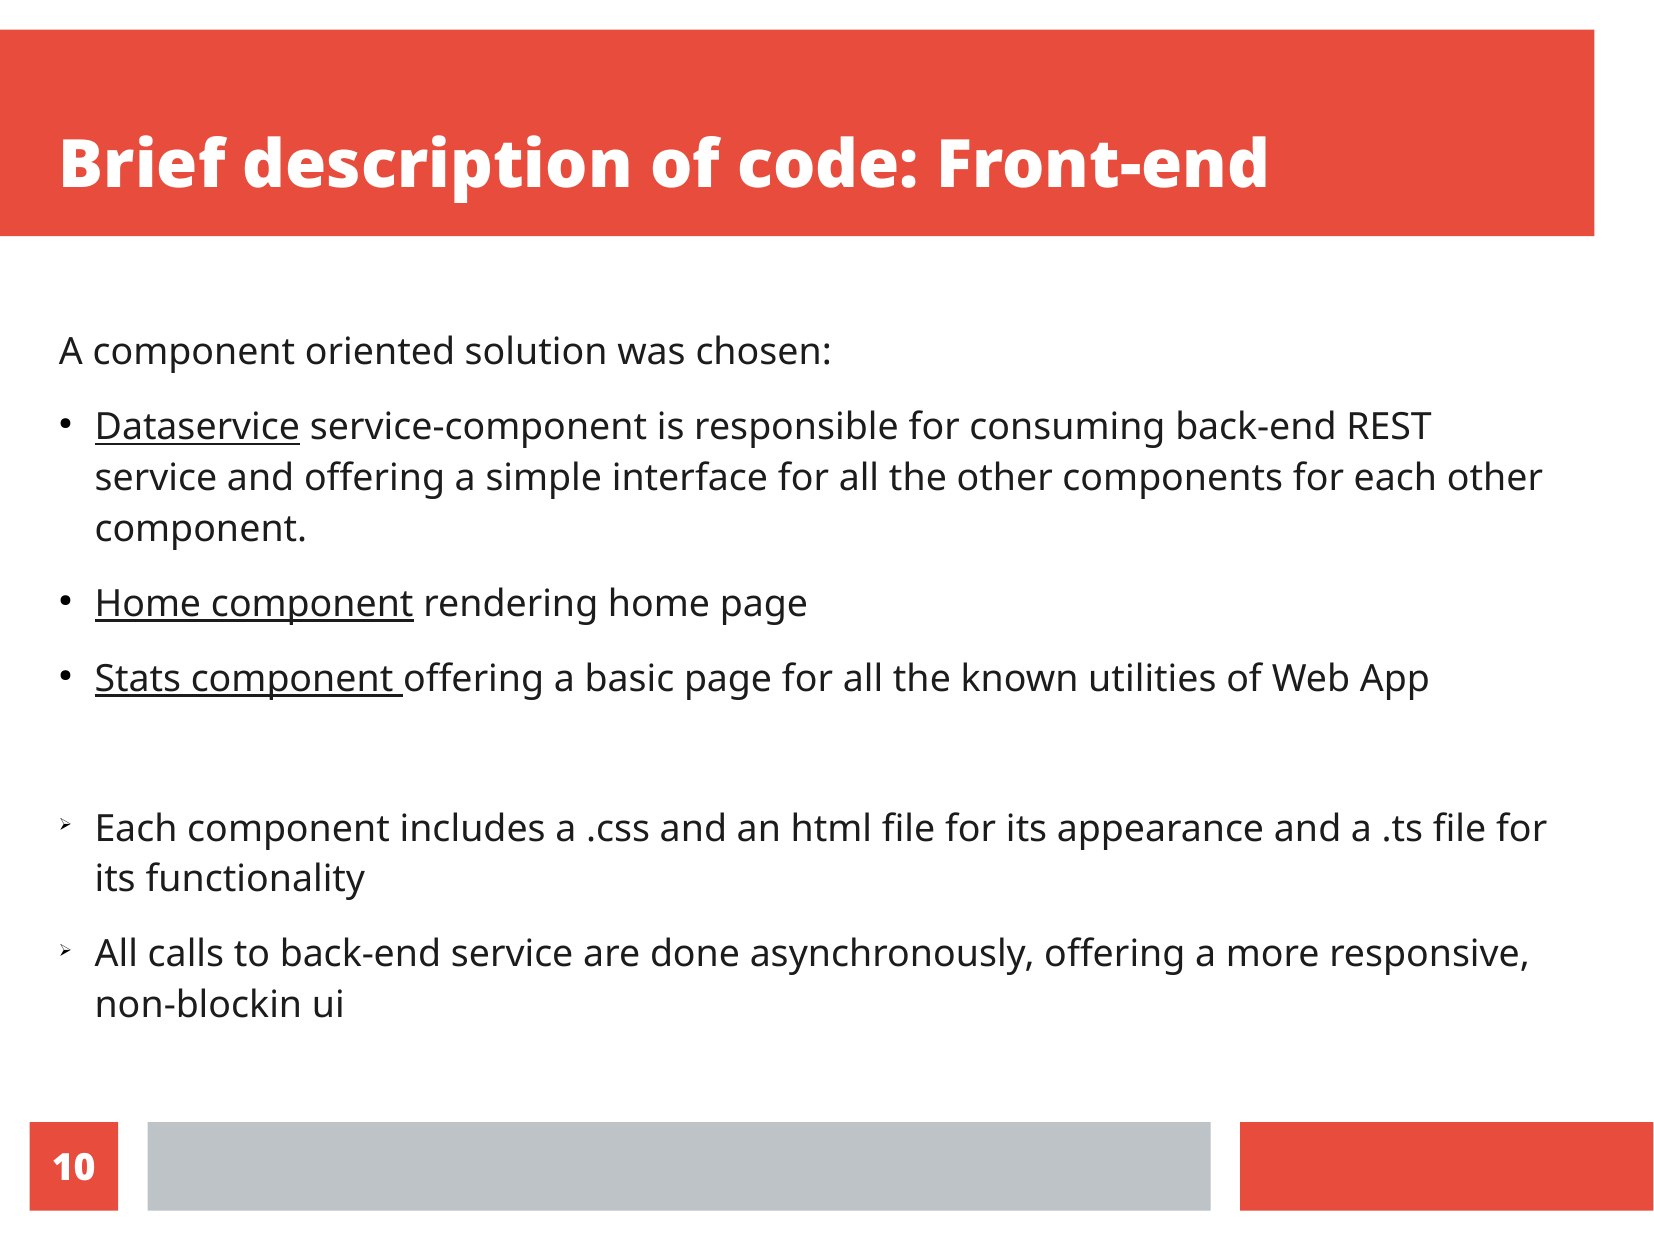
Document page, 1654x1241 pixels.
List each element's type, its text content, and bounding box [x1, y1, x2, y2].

list A component oriented solution was chosen: Dataservice service-component is responsible for consuming back-end REST service and offering a simple interface for all the other components for each other component. Home component rendering home page Stats component offering a basic page for all the known utilities of Web App Each component includes a .css and an html file for its appearance and a .ts file for its functionality All calls to back-end service are done asynchronously, offering a more responsive, non-blockin ui [59, 324, 1565, 1093]
title Brief description of code: Front-end [59, 59, 1595, 207]
